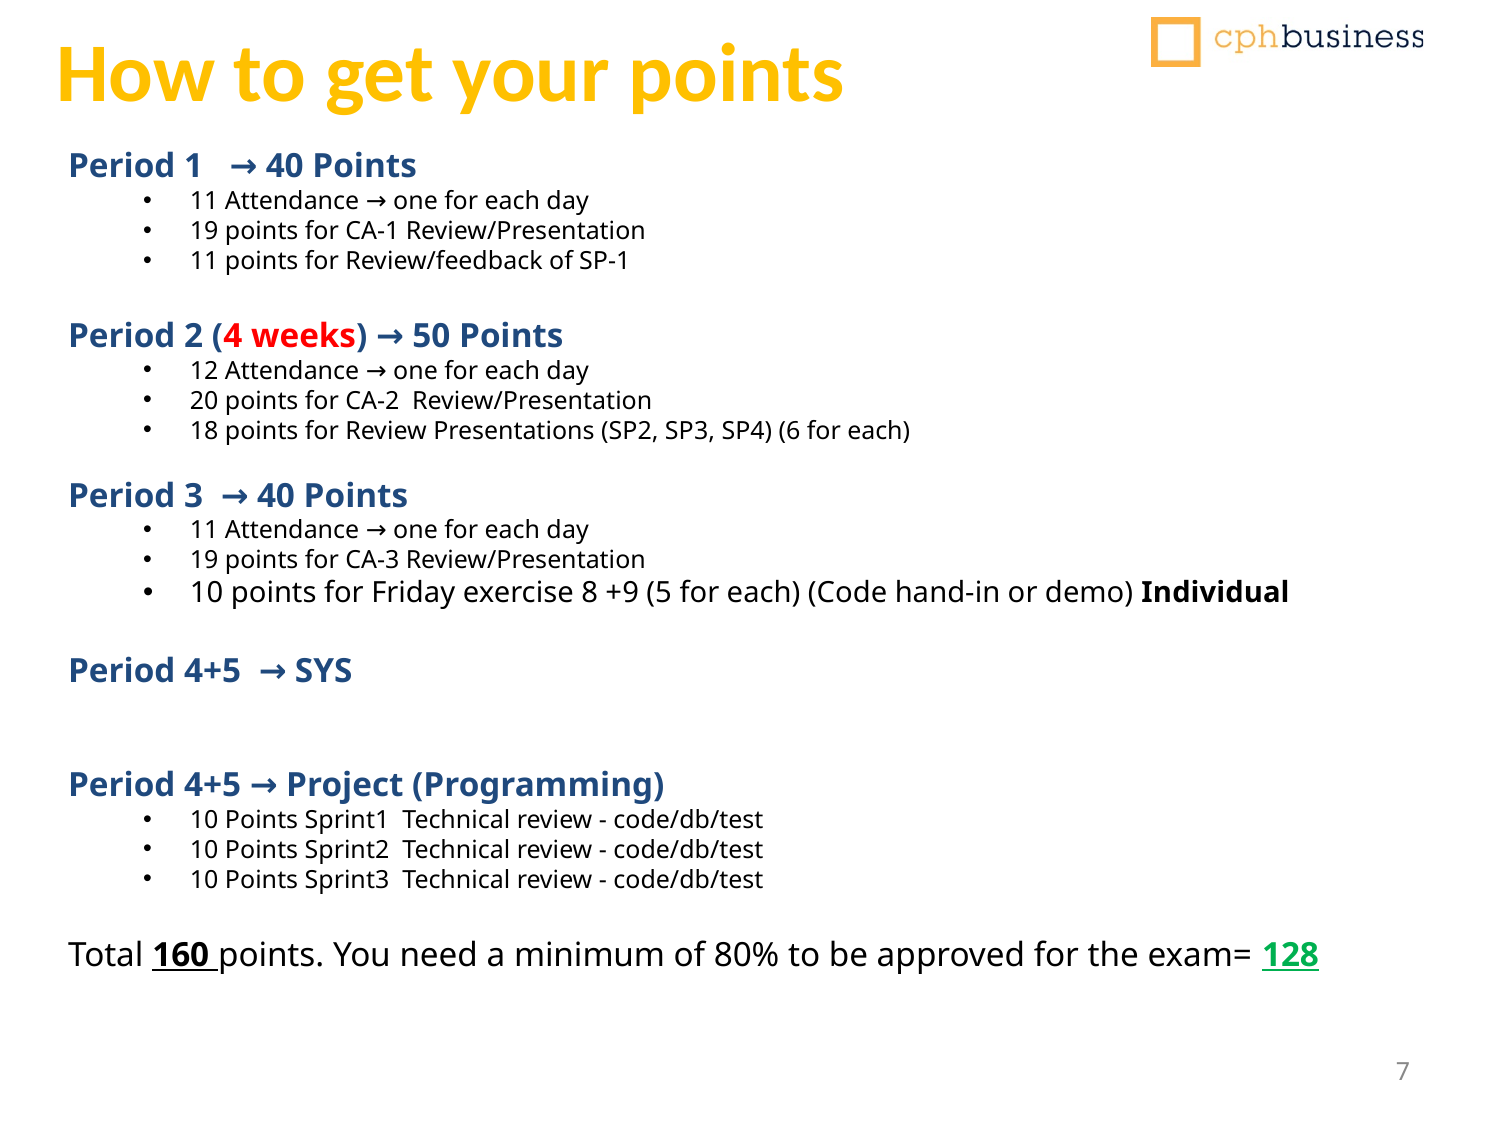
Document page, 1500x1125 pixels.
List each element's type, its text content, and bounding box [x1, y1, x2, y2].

slide_number <number> [1074, 1042, 1425, 1103]
text_box Period 1 → 40 Points 11 Attendance → one for each day 19 points for CA-1 Review/Presentation 11 points for Review/feedback of SP-1 Period 2 (4 weeks) → 50 Points 12 Attendance → one for each day 20 points for CA-2 Review/Presentation 18 points for Review Presentations (SP2, SP3, SP4) (6 for each) Period 3 → 40 Points 11 Attendance → one for each day 19 points for CA-3 Review/Presentation 10 points for Friday exercise 8 +9 (5 for each) (Code hand-in or demo) Individual Period 4+5 → SYS Period 4+5 → Project (Programming) 10 Points Sprint1 Technical review - code/db/test 10 Points Sprint2 Technical review - code/db/test 10 Points Sprint3 Technical review - code/db/test Total 160 points. You need a minimum of 80% to be approved for the exam= 128 [53, 137, 1480, 991]
title How to get your points [41, 0, 1140, 138]
picture [1151, 17, 1424, 67]
